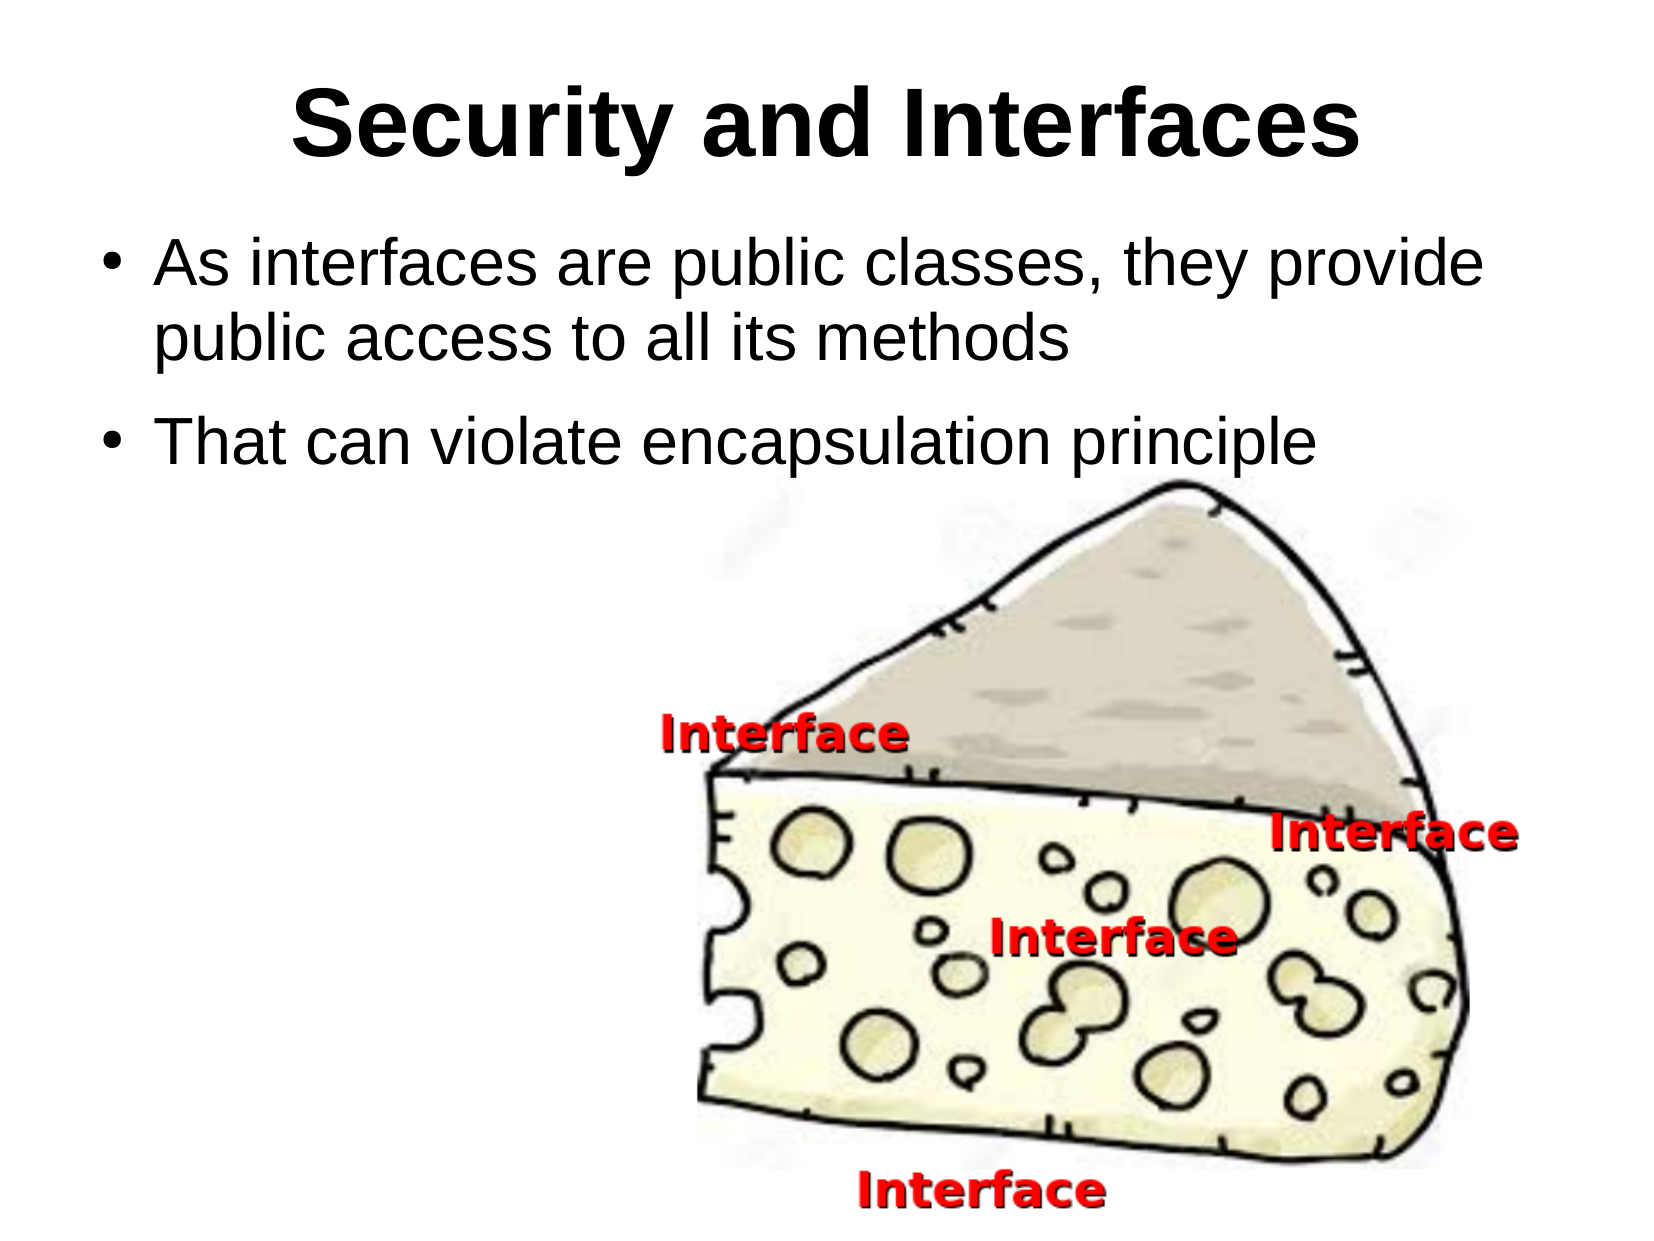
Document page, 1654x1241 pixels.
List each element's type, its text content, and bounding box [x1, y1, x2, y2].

title Security and Interfaces [82, 49, 1571, 196]
picture [555, 405, 1560, 1229]
list As interfaces are public classes, they provide public access to all its methods That can violate encapsulation principle [82, 225, 1538, 1186]
